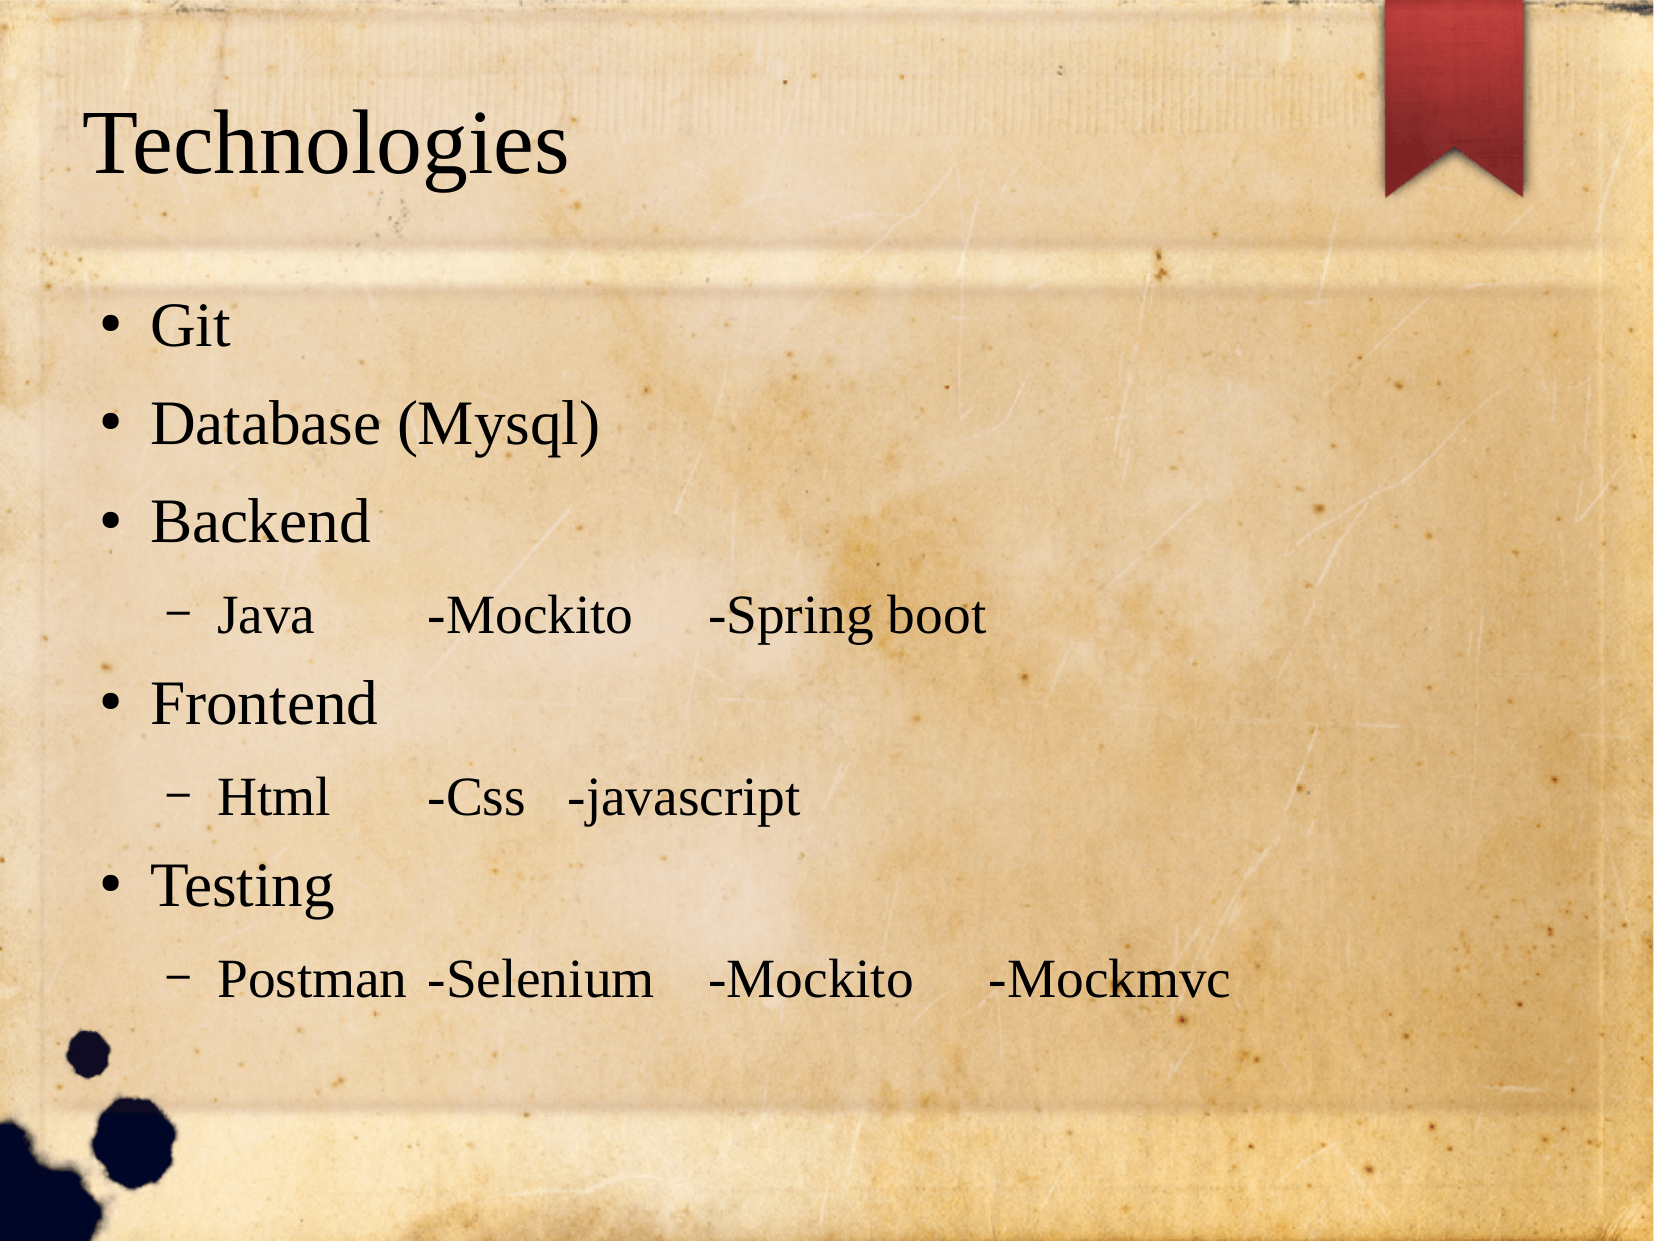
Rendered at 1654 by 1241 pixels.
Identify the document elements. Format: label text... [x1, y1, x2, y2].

title Technologies [82, 49, 1347, 237]
list Git Database (Mysql) Backend Java -Mockito -Spring boot Frontend Html -Css -javascript Testing Postman -Selenium -Mockito -Mockmvc [82, 290, 1565, 1093]
picture [0, 0, 1654, 1241]
